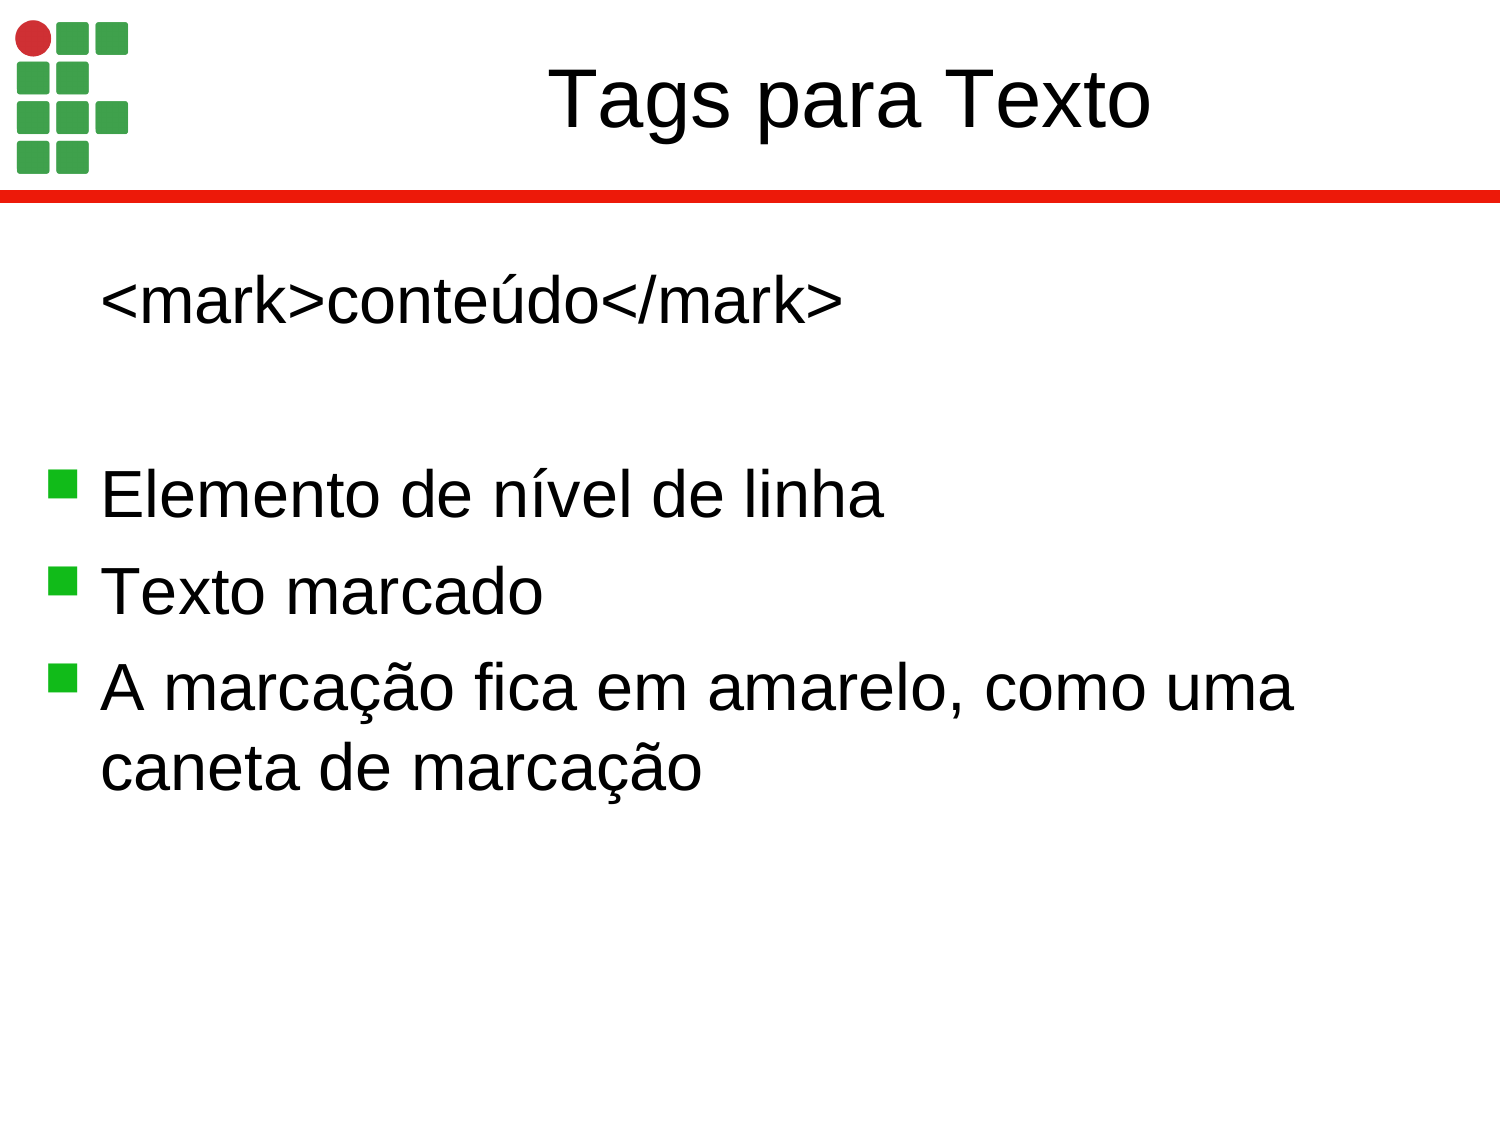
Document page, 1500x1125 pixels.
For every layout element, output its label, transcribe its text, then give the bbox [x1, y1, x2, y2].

list <mark>conteúdo</mark> Elemento de nível de linha Texto marcado A marcação fica em amarelo, como uma caneta de marcação [29, 207, 1471, 1087]
picture [14, 16, 130, 178]
title Tags para Texto [230, 0, 1471, 202]
